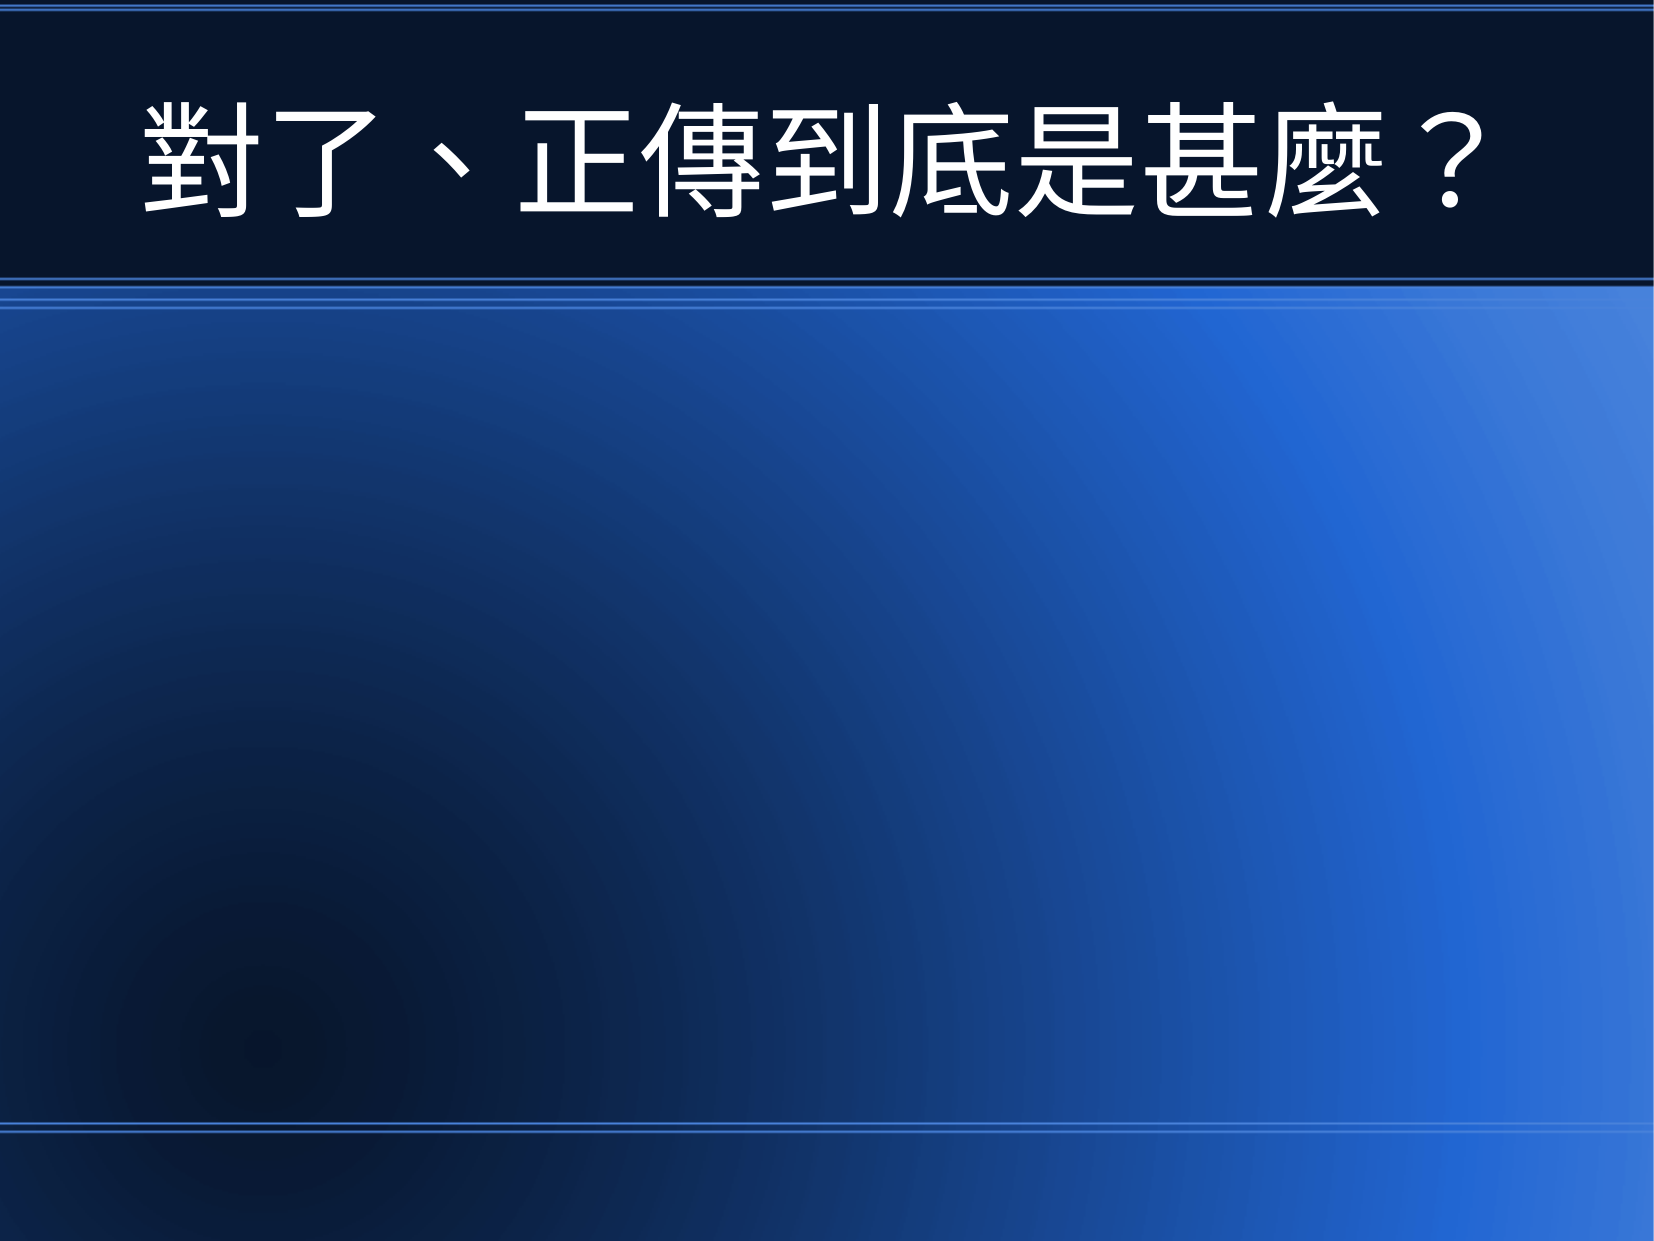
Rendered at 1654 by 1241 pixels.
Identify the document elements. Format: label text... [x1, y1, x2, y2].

title 對了、正傳到底是甚麼？ [82, 49, 1571, 257]
picture [0, 0, 1654, 1241]
